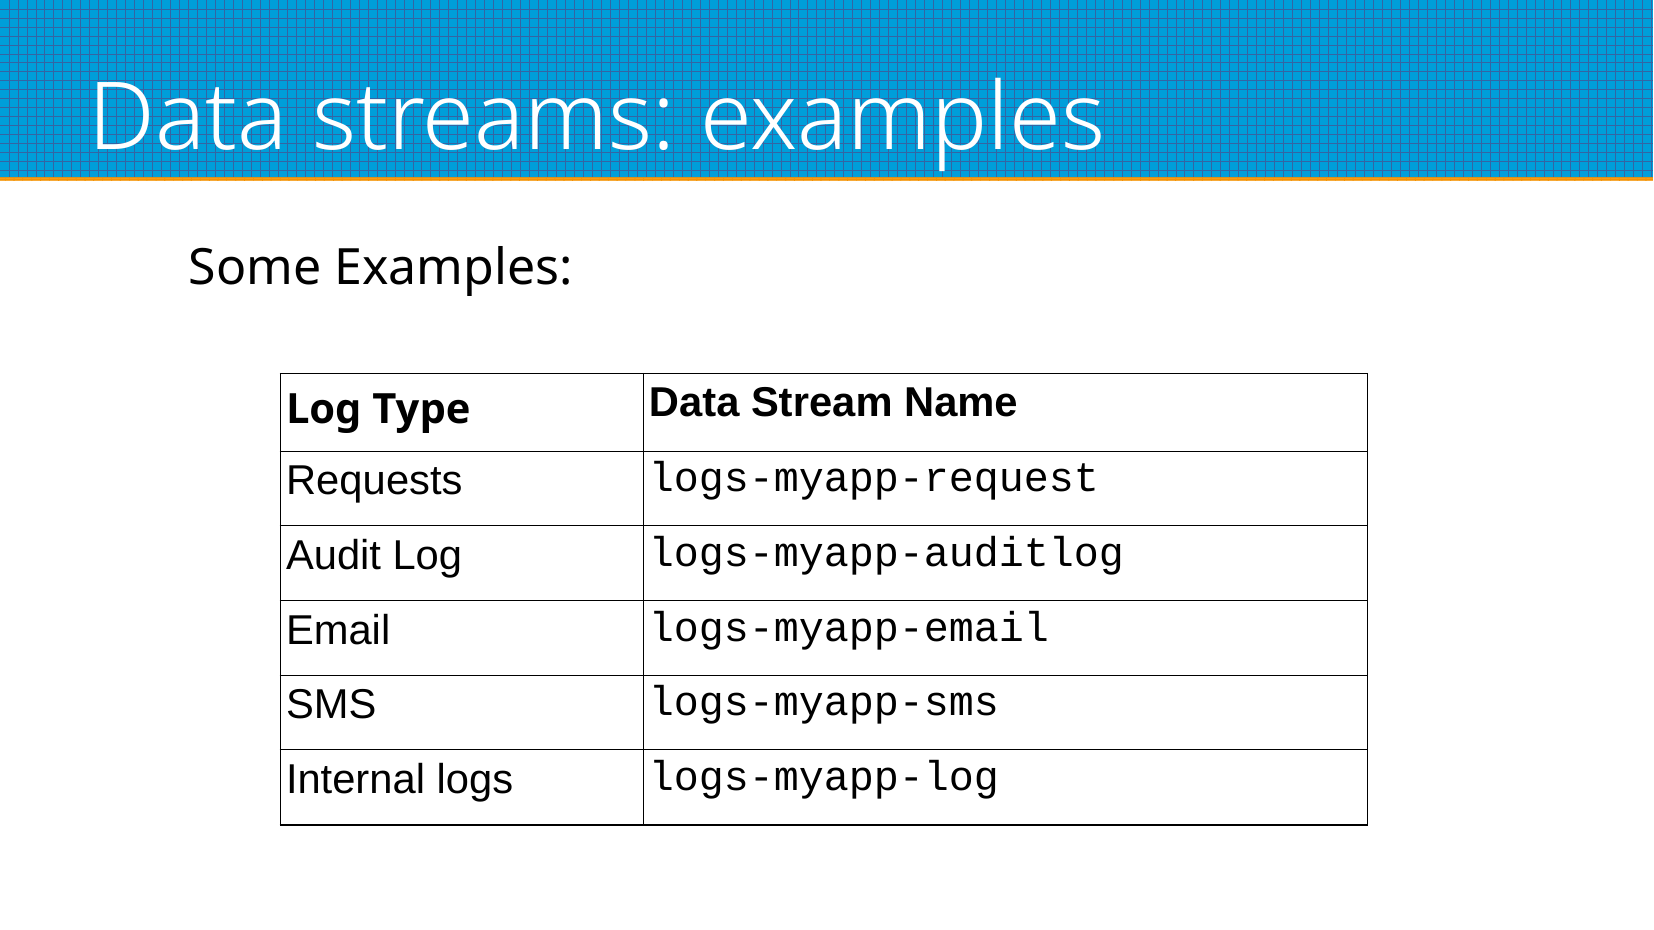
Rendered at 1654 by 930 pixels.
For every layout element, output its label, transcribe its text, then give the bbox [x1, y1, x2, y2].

table_cell Internal logs [281, 750, 643, 824]
table_cell Email [281, 601, 643, 675]
table_cell logs-myapp-sms [644, 676, 1367, 749]
table_cell Audit Log [281, 526, 643, 600]
table_header Data Stream Name [644, 374, 1367, 451]
table_cell SMS [281, 676, 643, 749]
table_header Log Type [281, 374, 643, 451]
title Data streams: examples [88, 14, 1565, 178]
table_cell logs-myapp-auditlog [644, 526, 1367, 600]
list Some Examples: [117, 230, 1598, 376]
table_cell logs-myapp-request [644, 452, 1367, 525]
table_cell logs-myapp-log [644, 750, 1367, 824]
table_cell Requests [281, 452, 643, 525]
table_cell logs-myapp-email [644, 601, 1367, 675]
